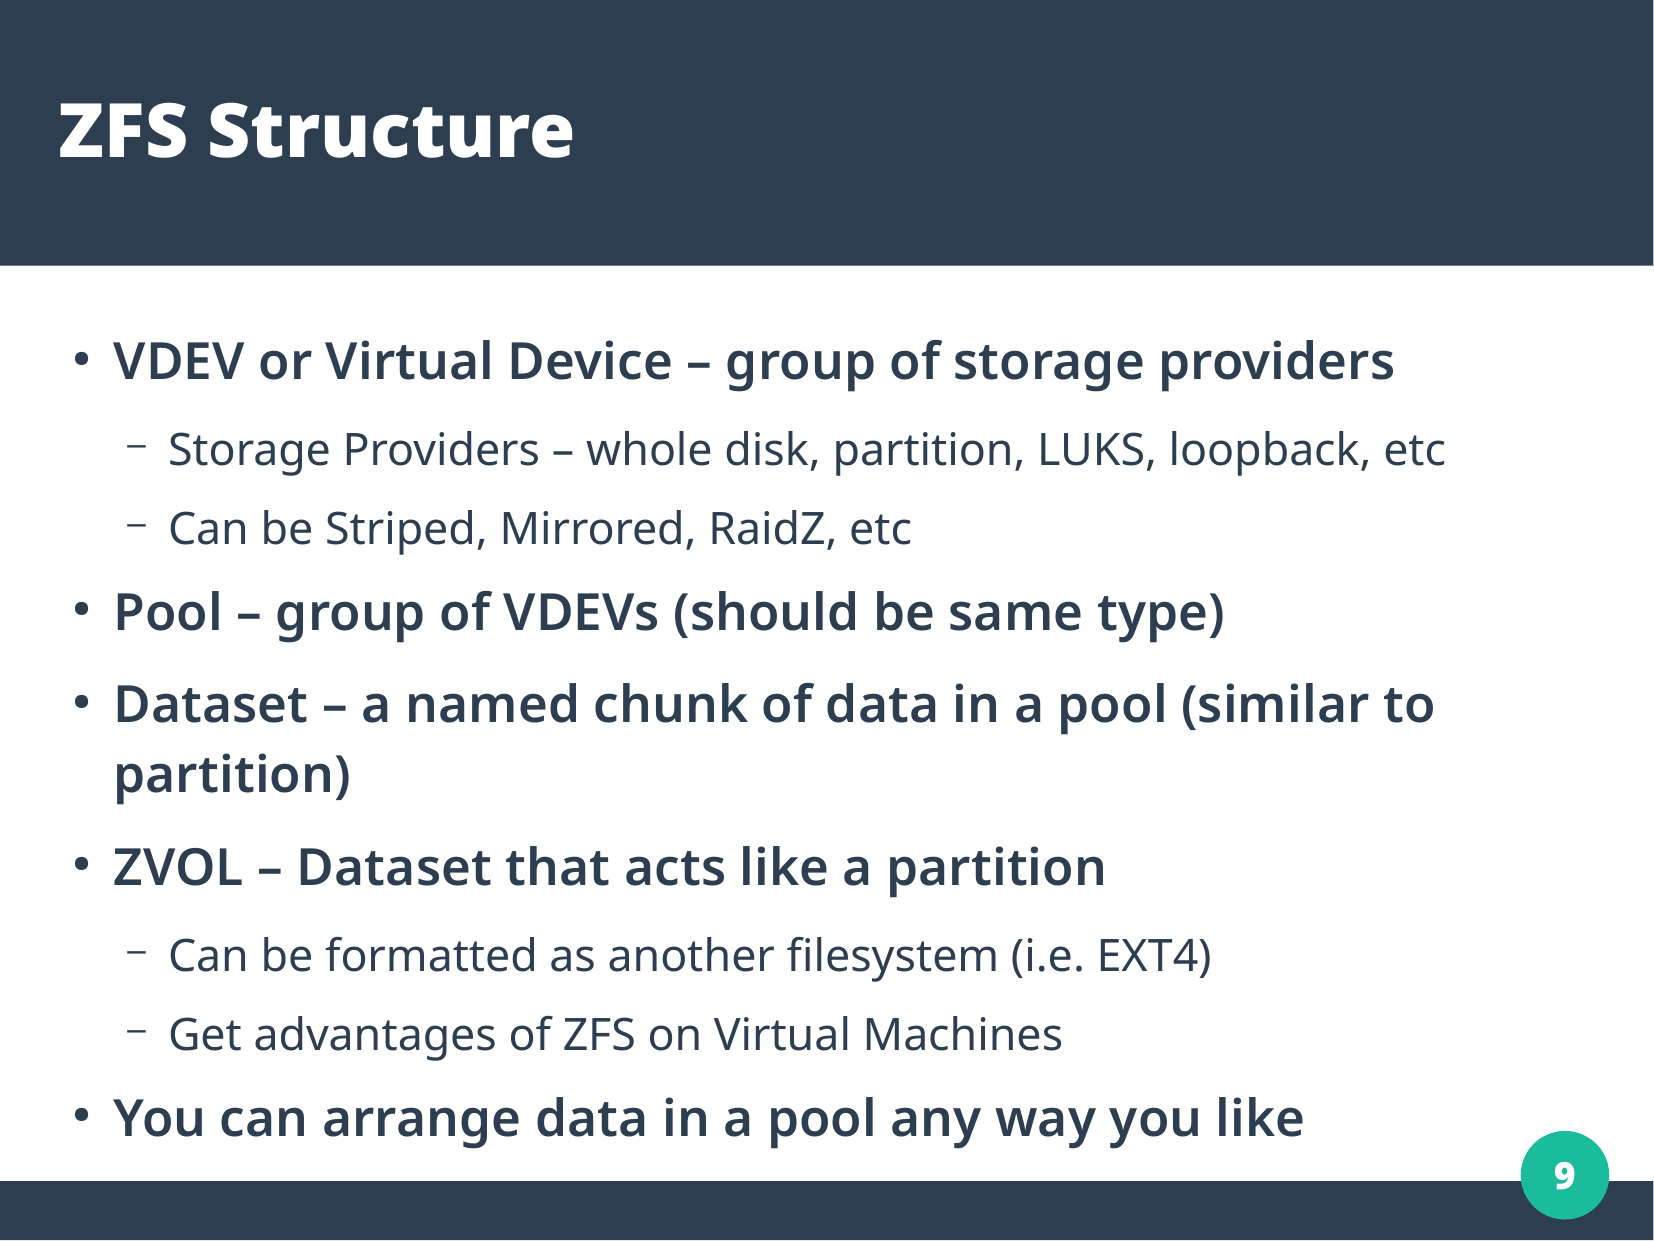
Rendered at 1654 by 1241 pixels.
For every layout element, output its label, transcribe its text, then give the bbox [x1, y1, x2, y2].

list VDEV or Virtual Device – group of storage providers Storage Providers – whole disk, partition, LUKS, loopback, etc Can be Striped, Mirrored, RaidZ, etc Pool – group of VDEVs (should be same type) Dataset – a named chunk of data in a pool (similar to partition) ZVOL – Dataset that acts like a partition Can be formatted as another filesystem (i.e. EXT4) Get advantages of ZFS on Virtual Machines You can arrange data in a pool any way you like [59, 324, 1595, 1152]
title ZFS Structure [59, 49, 1595, 207]
